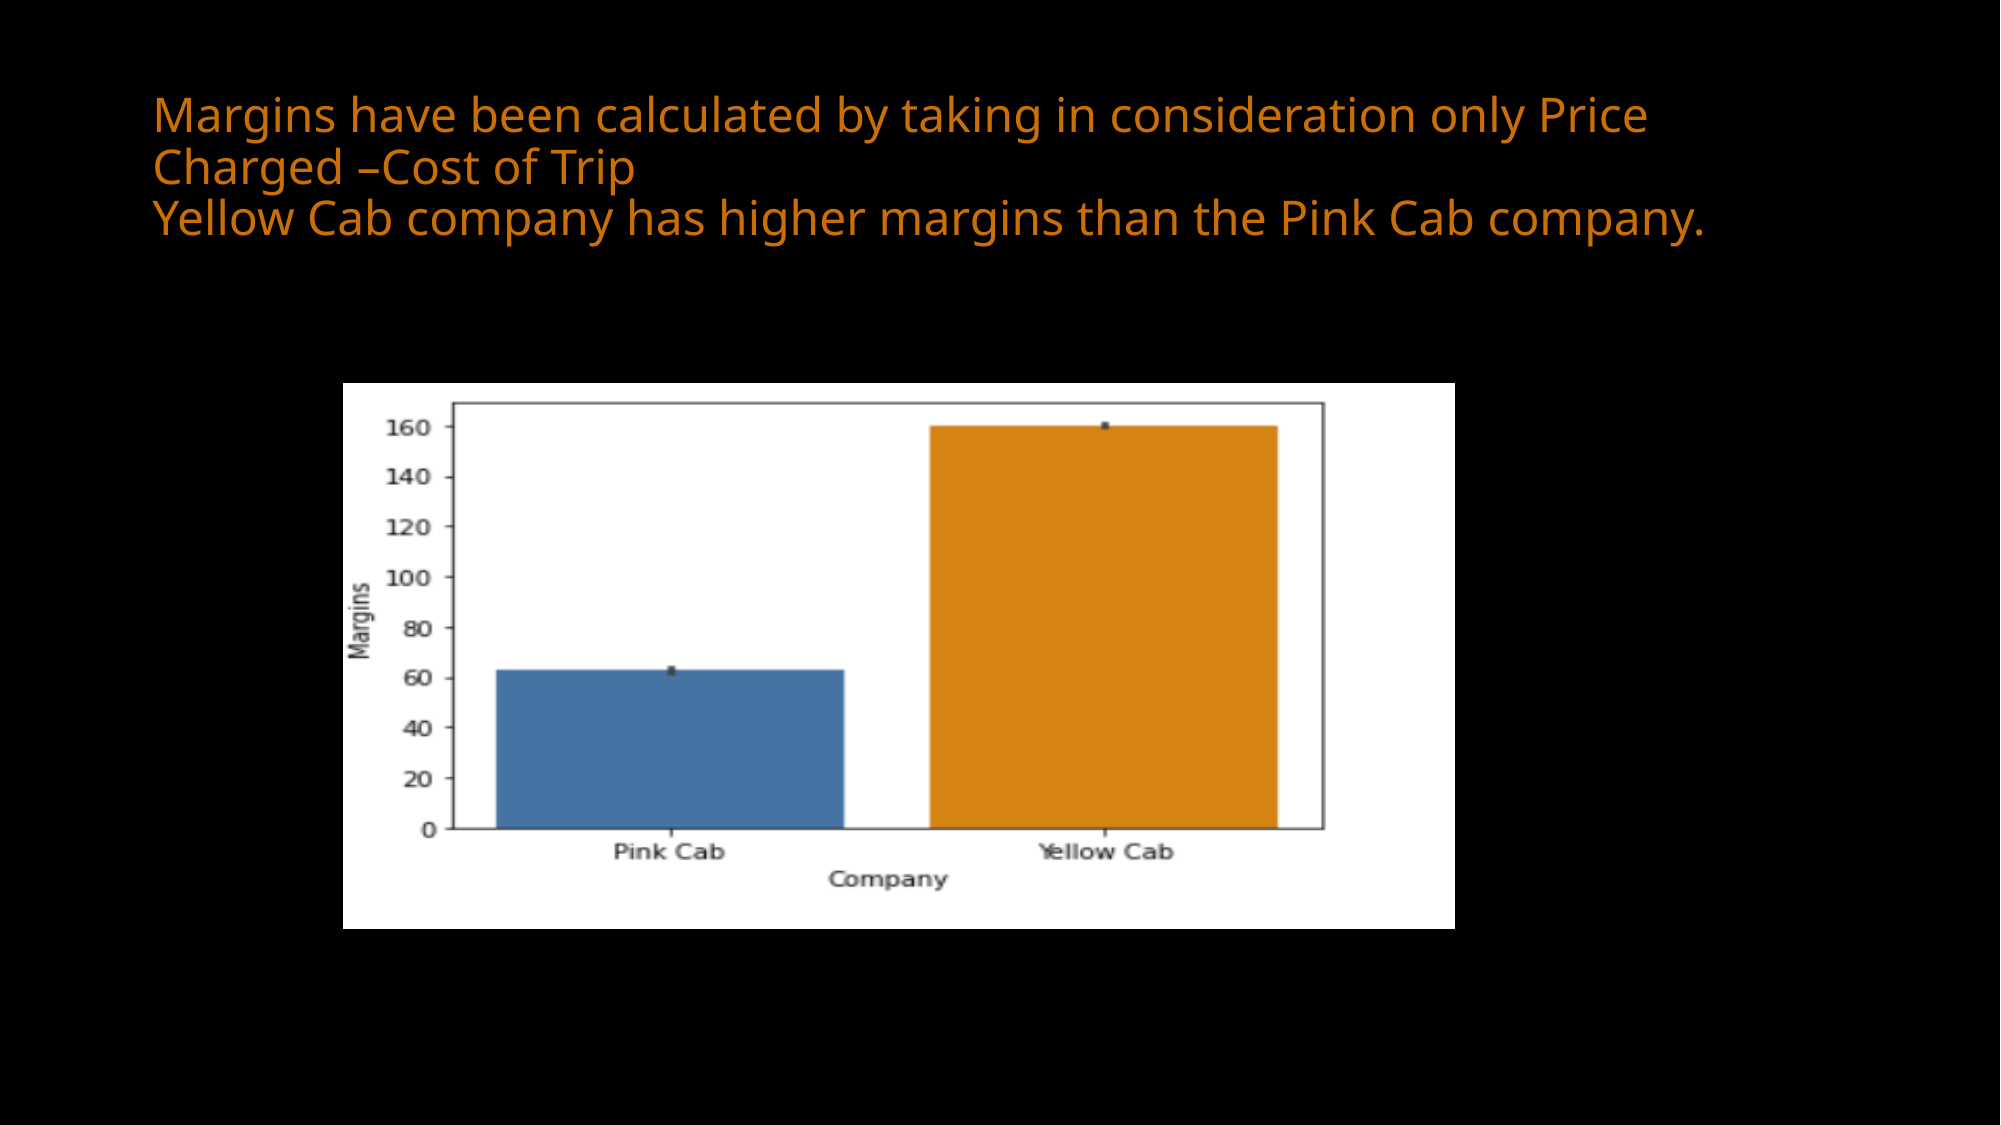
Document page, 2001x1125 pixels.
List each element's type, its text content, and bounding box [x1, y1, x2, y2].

picture [343, 383, 1455, 930]
title Margins have been calculated by taking in consideration only Price Charged –Cost of Trip Yellow Cab company has higher margins than the Pink Cab company. [137, 59, 1863, 278]
